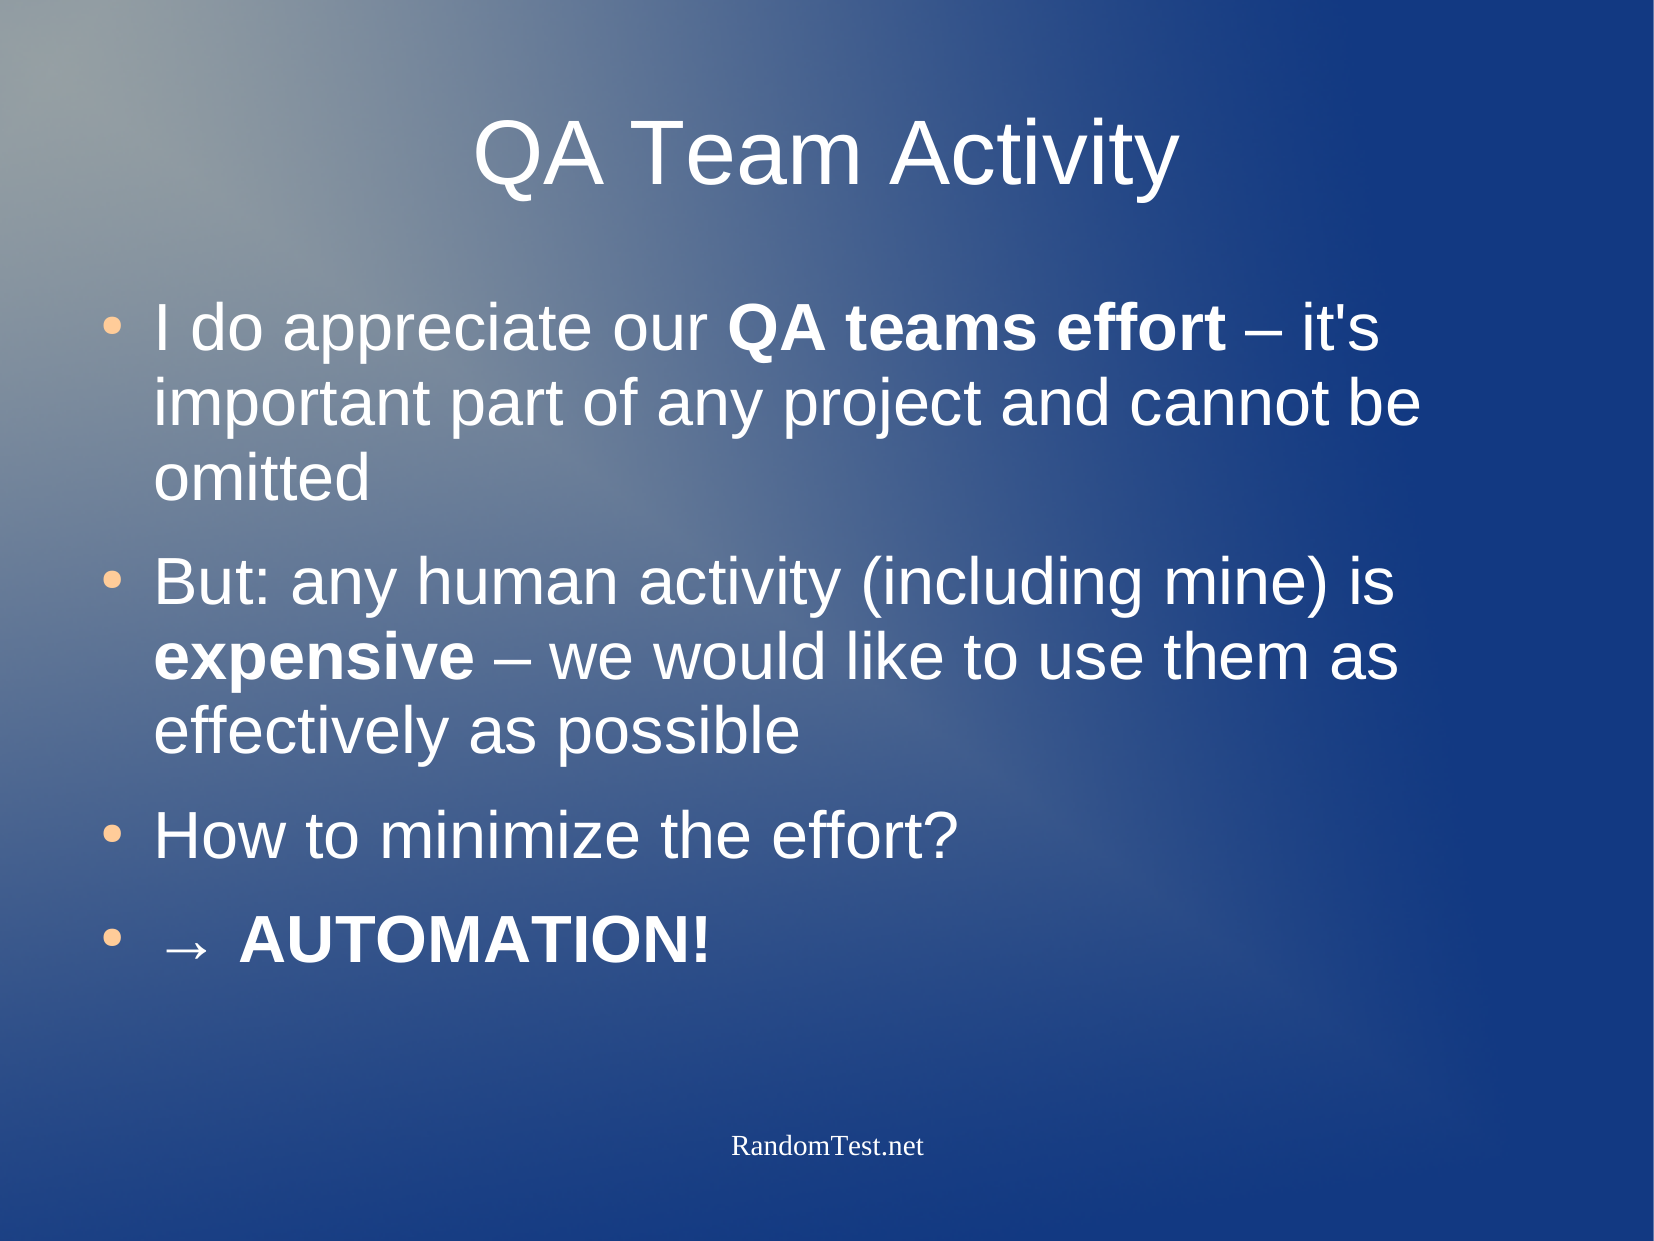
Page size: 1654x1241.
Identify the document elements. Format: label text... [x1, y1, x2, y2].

list I do appreciate our QA teams effort – it's important part of any project and cannot be omitted But: any human activity (including mine) is expensive – we would like to use them as effectively as possible How to minimize the effort? → AUTOMATION! [82, 290, 1571, 1010]
title QA Team Activity [82, 49, 1571, 257]
picture [0, 0, 1654, 1241]
